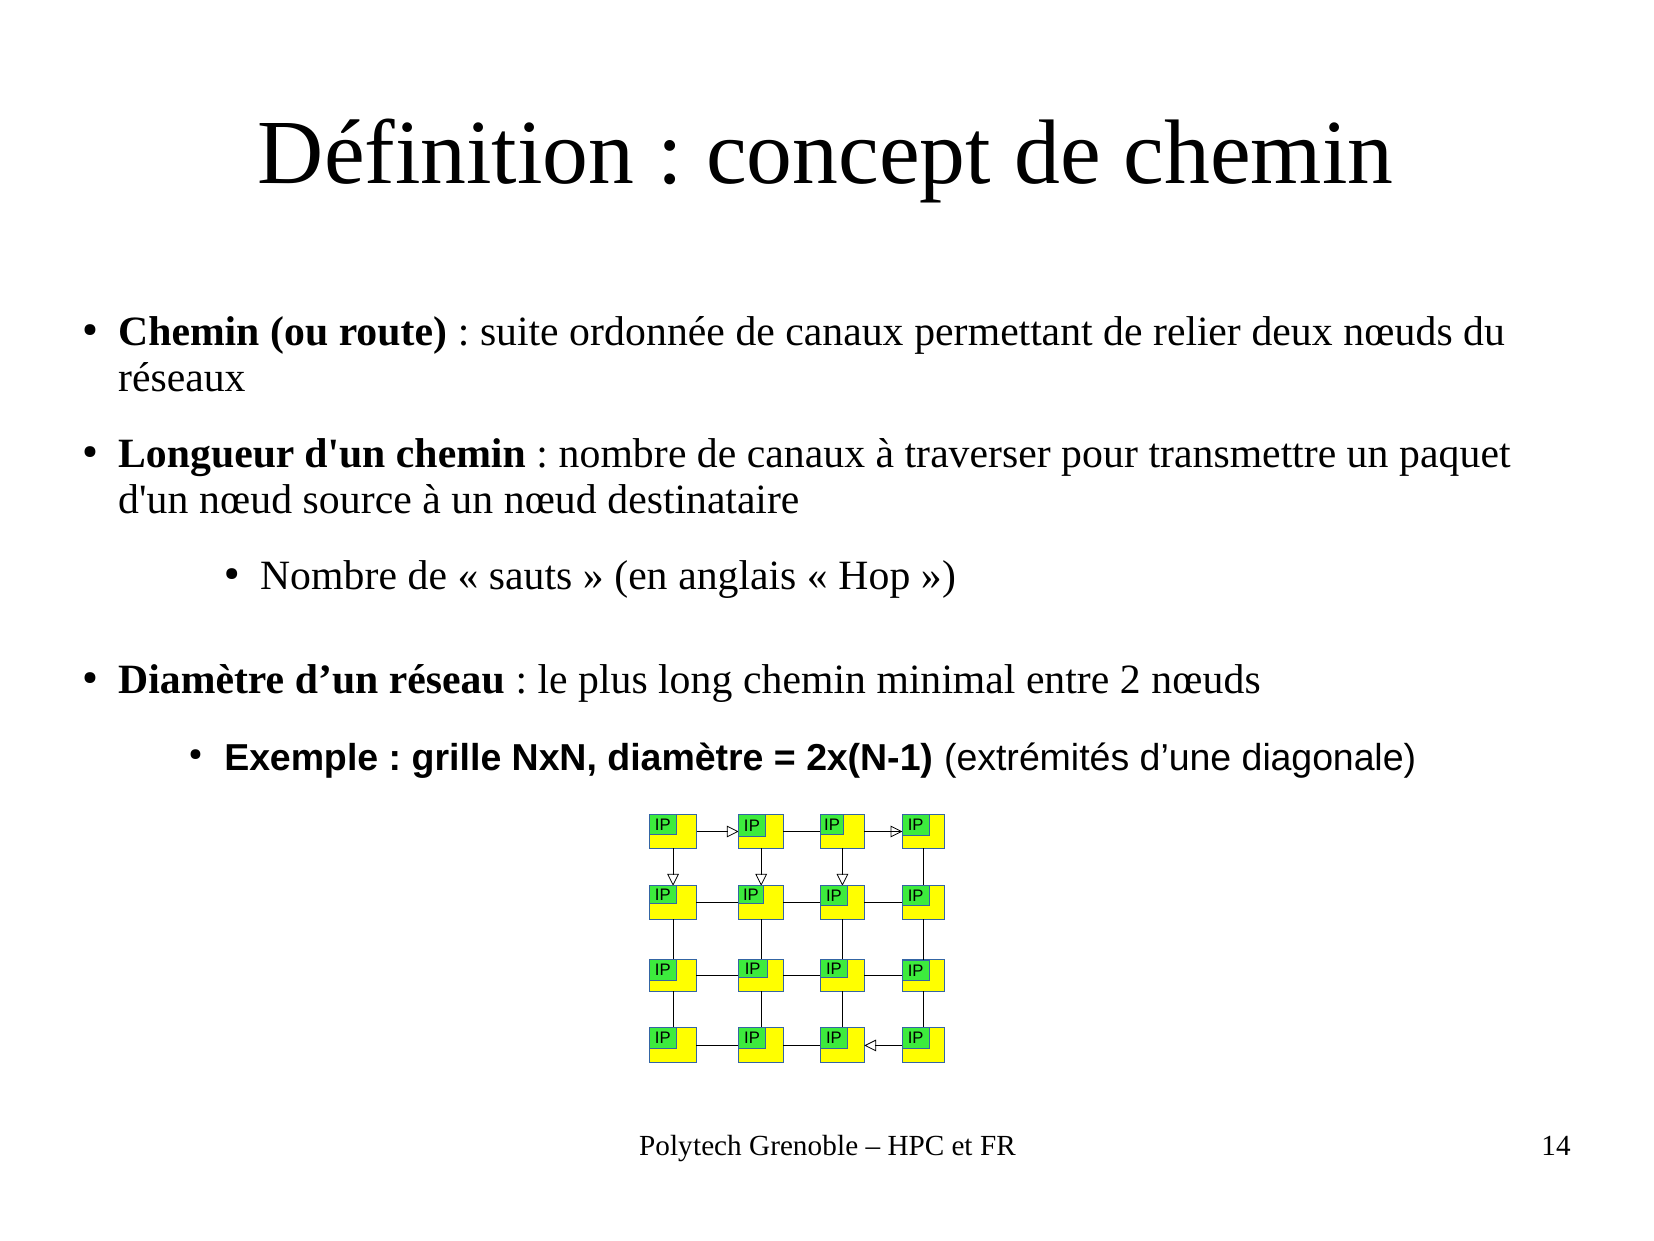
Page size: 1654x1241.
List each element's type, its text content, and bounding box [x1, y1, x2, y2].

text_box IP [649, 814, 677, 835]
text_box IP [738, 959, 768, 978]
text_box IP [820, 885, 848, 906]
text_box [820, 1027, 865, 1063]
text_box IP [738, 885, 764, 904]
text_box IP [902, 885, 930, 906]
text_box [902, 1027, 945, 1063]
text_box [738, 1027, 784, 1063]
text_box IP [649, 885, 677, 904]
text_box [902, 814, 945, 849]
text_box [902, 959, 945, 992]
list Chemin (ou route) : suite ordonnée de canaux permettant de relier deux nœuds du réseaux Longueur d'un chemin : nombre de canaux à traverser pour transmettre un paquet d'un nœud source à un nœud destinataire Nombre de « sauts » (en anglais « Hop ») Diamètre d’un réseau : le plus long chemin minimal entre 2 nœuds Exemple : grille NxN, diamètre = 2x(N-1) (extrémités d’une diagonale) [82, 237, 1571, 957]
text_box [649, 885, 697, 920]
text_box [738, 814, 784, 849]
text_box [649, 814, 697, 849]
text_box [738, 885, 784, 920]
text_box IP [649, 1027, 677, 1049]
text_box IP [902, 1027, 930, 1049]
text_box [820, 885, 865, 920]
text_box [738, 959, 784, 992]
title Définition : concept de chemin [82, 49, 1571, 237]
text_box [820, 959, 865, 992]
text_box IP [738, 814, 766, 837]
text_box [649, 1027, 697, 1063]
text_box [820, 814, 865, 849]
text_box IP [902, 814, 930, 836]
text_box IP [820, 1027, 848, 1049]
text_box IP [649, 959, 677, 981]
text_box IP [820, 814, 844, 835]
text_box IP [820, 959, 848, 978]
text_box IP [902, 960, 930, 981]
text_box IP [738, 1027, 766, 1049]
text_box [902, 885, 945, 920]
text_box [649, 959, 697, 992]
